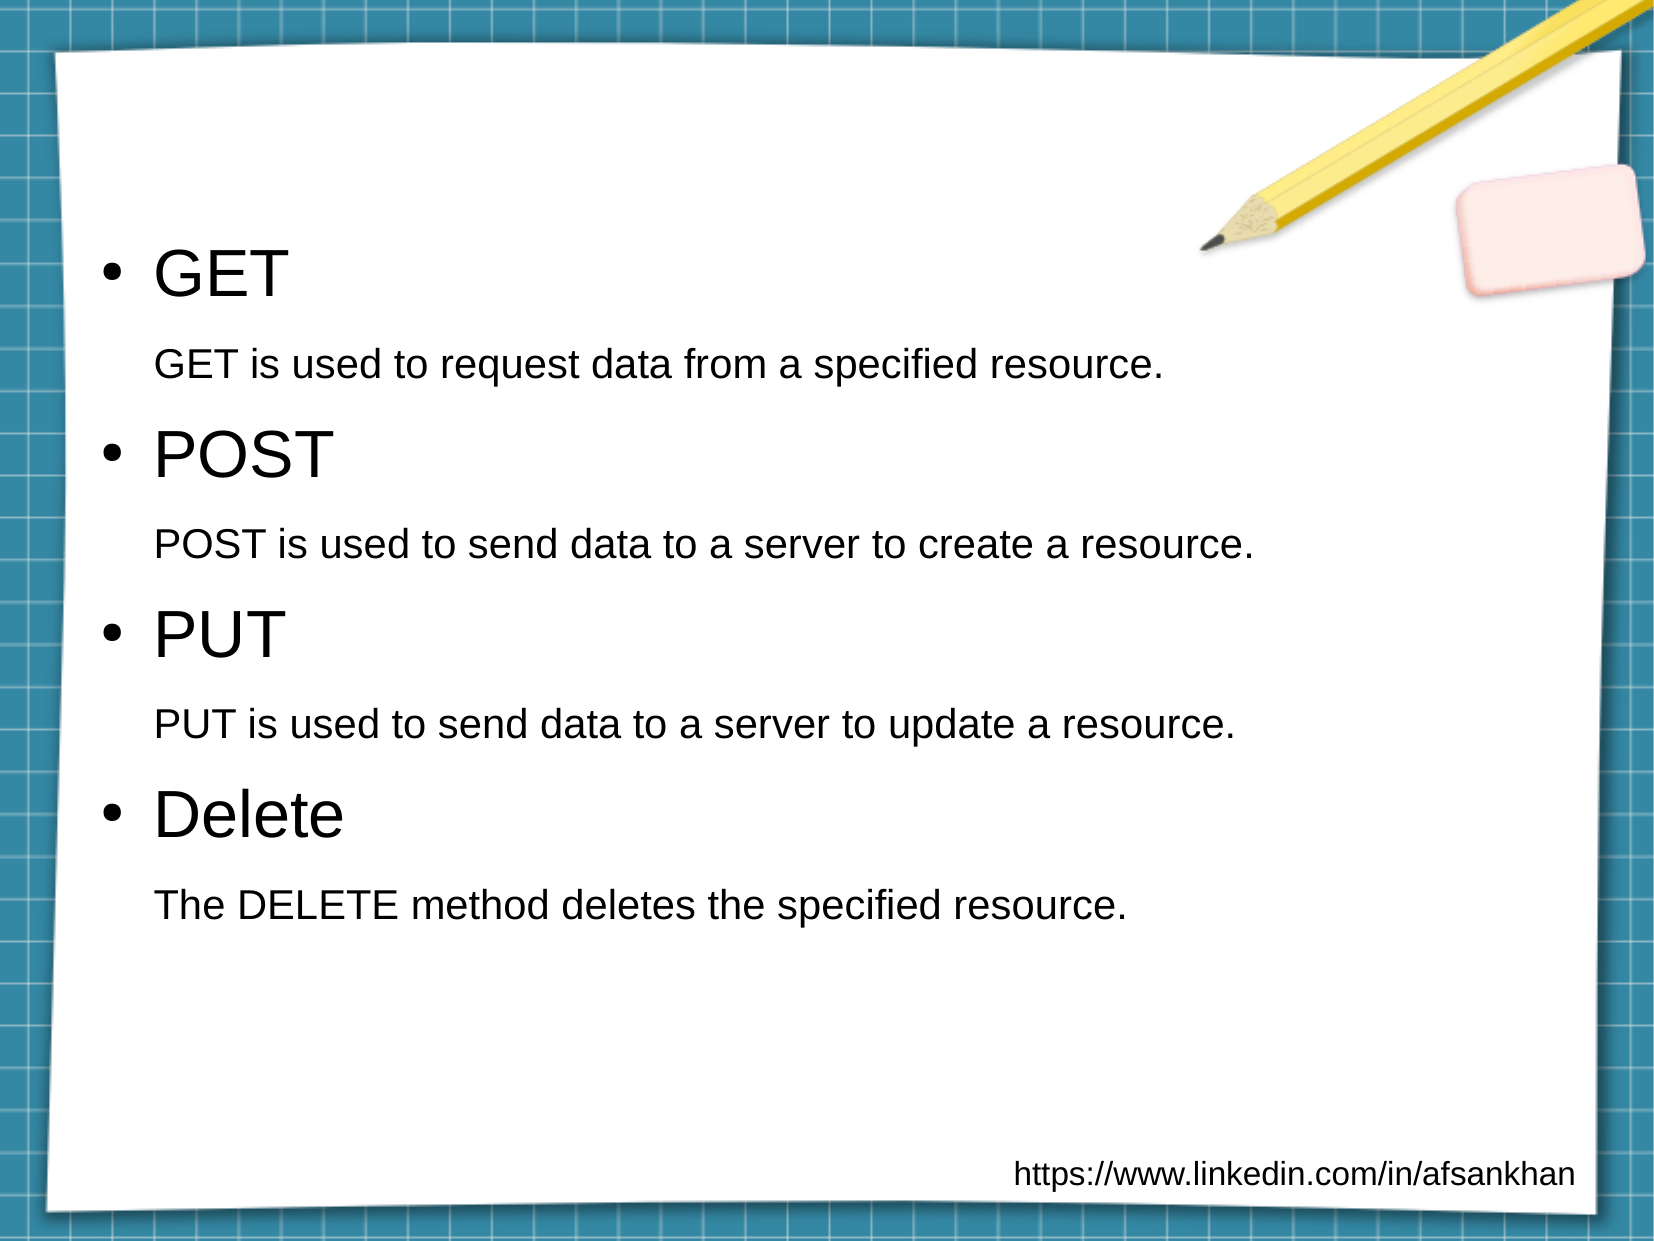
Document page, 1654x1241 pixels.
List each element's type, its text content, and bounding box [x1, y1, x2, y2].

text_box https://www.linkedin.com/in/afsankhan [998, 1148, 1592, 1201]
picture [0, 0, 1654, 1241]
list GET GET is used to request data from a specified resource. POST POST is used to send data to a server to create a resource. PUT PUT is used to send data to a server to update a resource. Delete The DELETE method deletes the specified resource. [82, 236, 1571, 1123]
